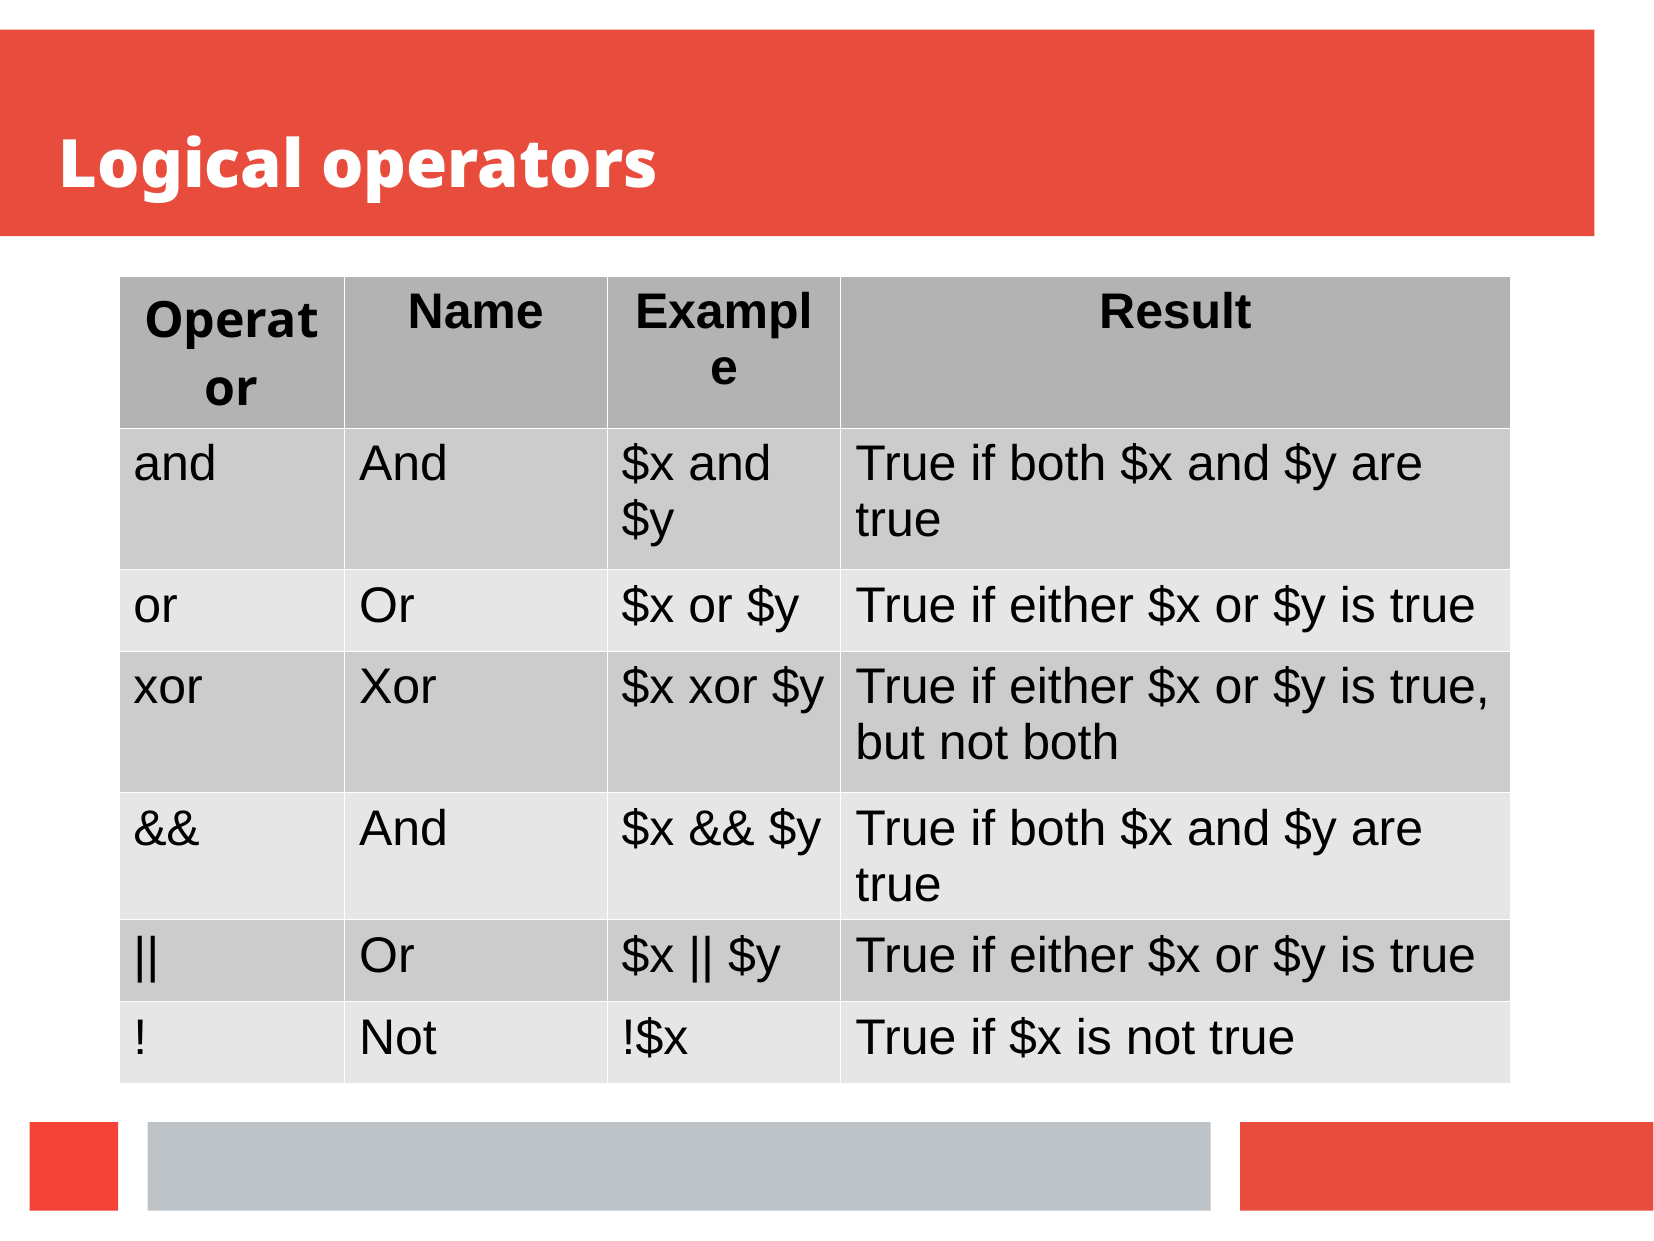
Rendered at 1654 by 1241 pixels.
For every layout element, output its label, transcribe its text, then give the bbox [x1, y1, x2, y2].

table_cell $x xor $y [608, 652, 840, 792]
table_cell ! [120, 1002, 344, 1083]
table_cell True if either $x or $y is true [841, 920, 1510, 1001]
table_cell $x and $y [608, 429, 840, 569]
table_cell xor [120, 652, 344, 792]
table_header Result [841, 277, 1510, 428]
table_cell Or [345, 920, 607, 1001]
title Logical operators [59, 59, 1595, 207]
table_header Example [608, 277, 840, 428]
table_cell True if both $x and $y are true [841, 793, 1510, 919]
table_cell $x or $y [608, 570, 840, 651]
table_cell Or [345, 570, 607, 651]
table_header Name [345, 277, 607, 428]
table_cell || [120, 920, 344, 1001]
table_cell And [345, 793, 607, 919]
table_cell True if both $x and $y are true [841, 429, 1510, 569]
table_cell $x || $y [608, 920, 840, 1001]
table_cell Xor [345, 652, 607, 792]
table_cell and [120, 429, 344, 569]
table_cell $x && $y [608, 793, 840, 919]
table_cell Not [345, 1002, 607, 1083]
table_cell True if either $x or $y is true [841, 570, 1510, 651]
table_cell !$x [608, 1002, 840, 1083]
table_cell True if either $x or $y is true, but not both [841, 652, 1510, 792]
table_cell && [120, 793, 344, 919]
table_header Operator [120, 277, 344, 428]
table_cell True if $x is not true [841, 1002, 1510, 1083]
table_cell And [345, 429, 607, 569]
table_cell or [120, 570, 344, 651]
